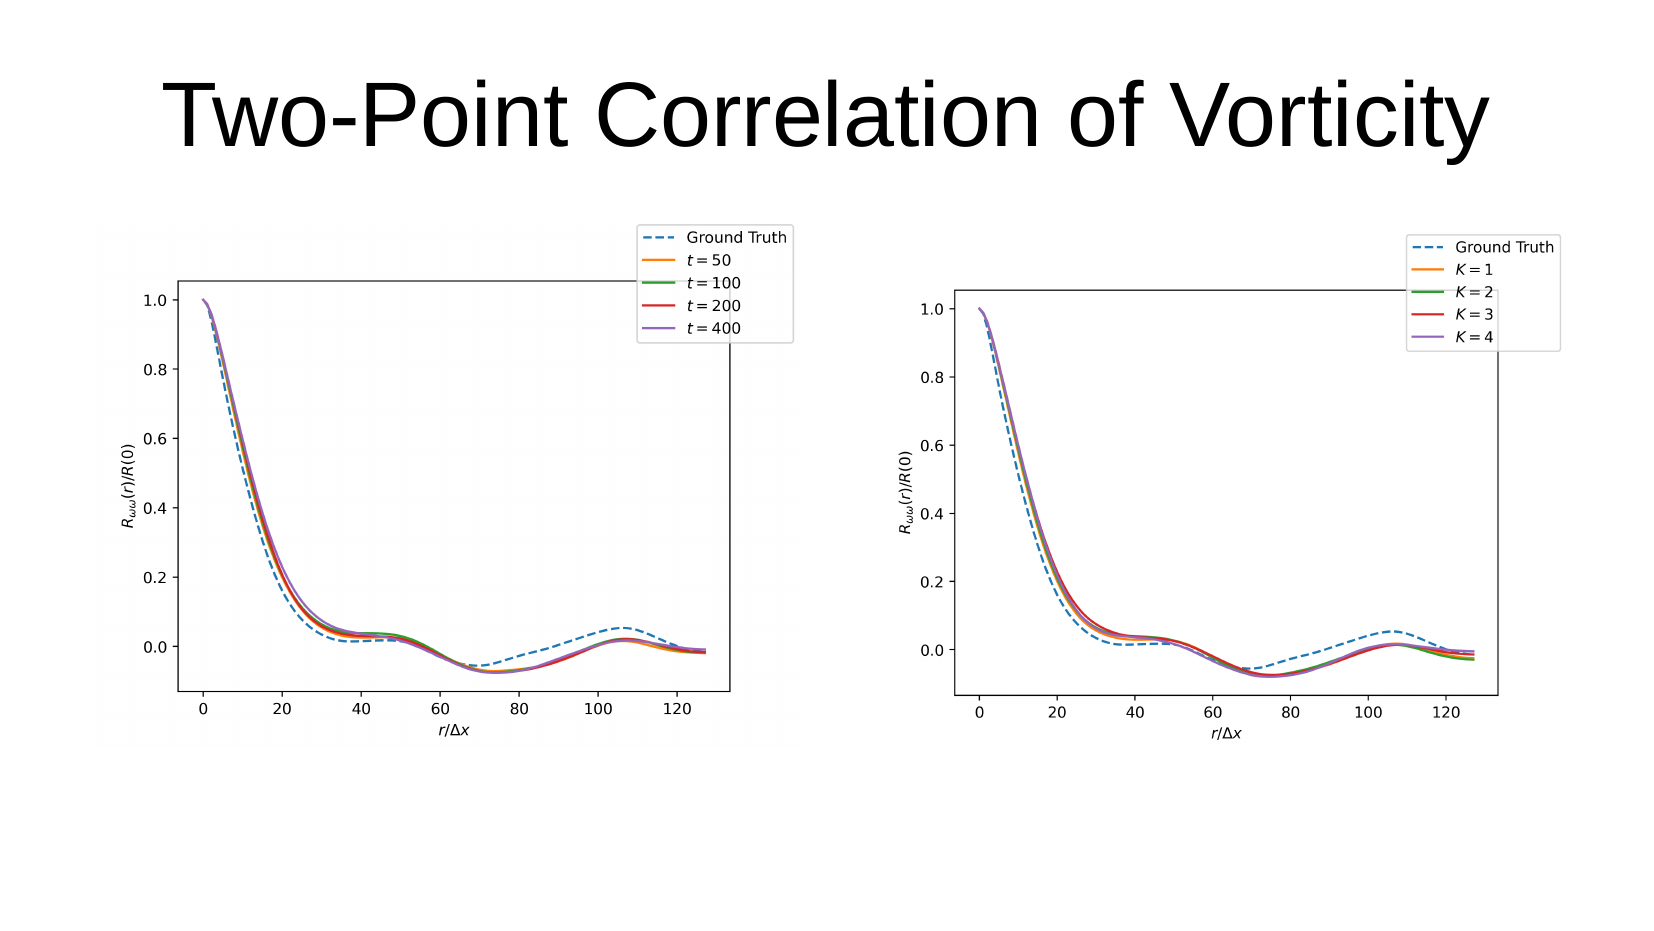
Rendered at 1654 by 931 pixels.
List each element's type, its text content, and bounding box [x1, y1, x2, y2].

picture [867, 227, 1568, 753]
title Two-Point Correlation of Vorticity [82, 37, 1571, 193]
picture [89, 217, 801, 751]
